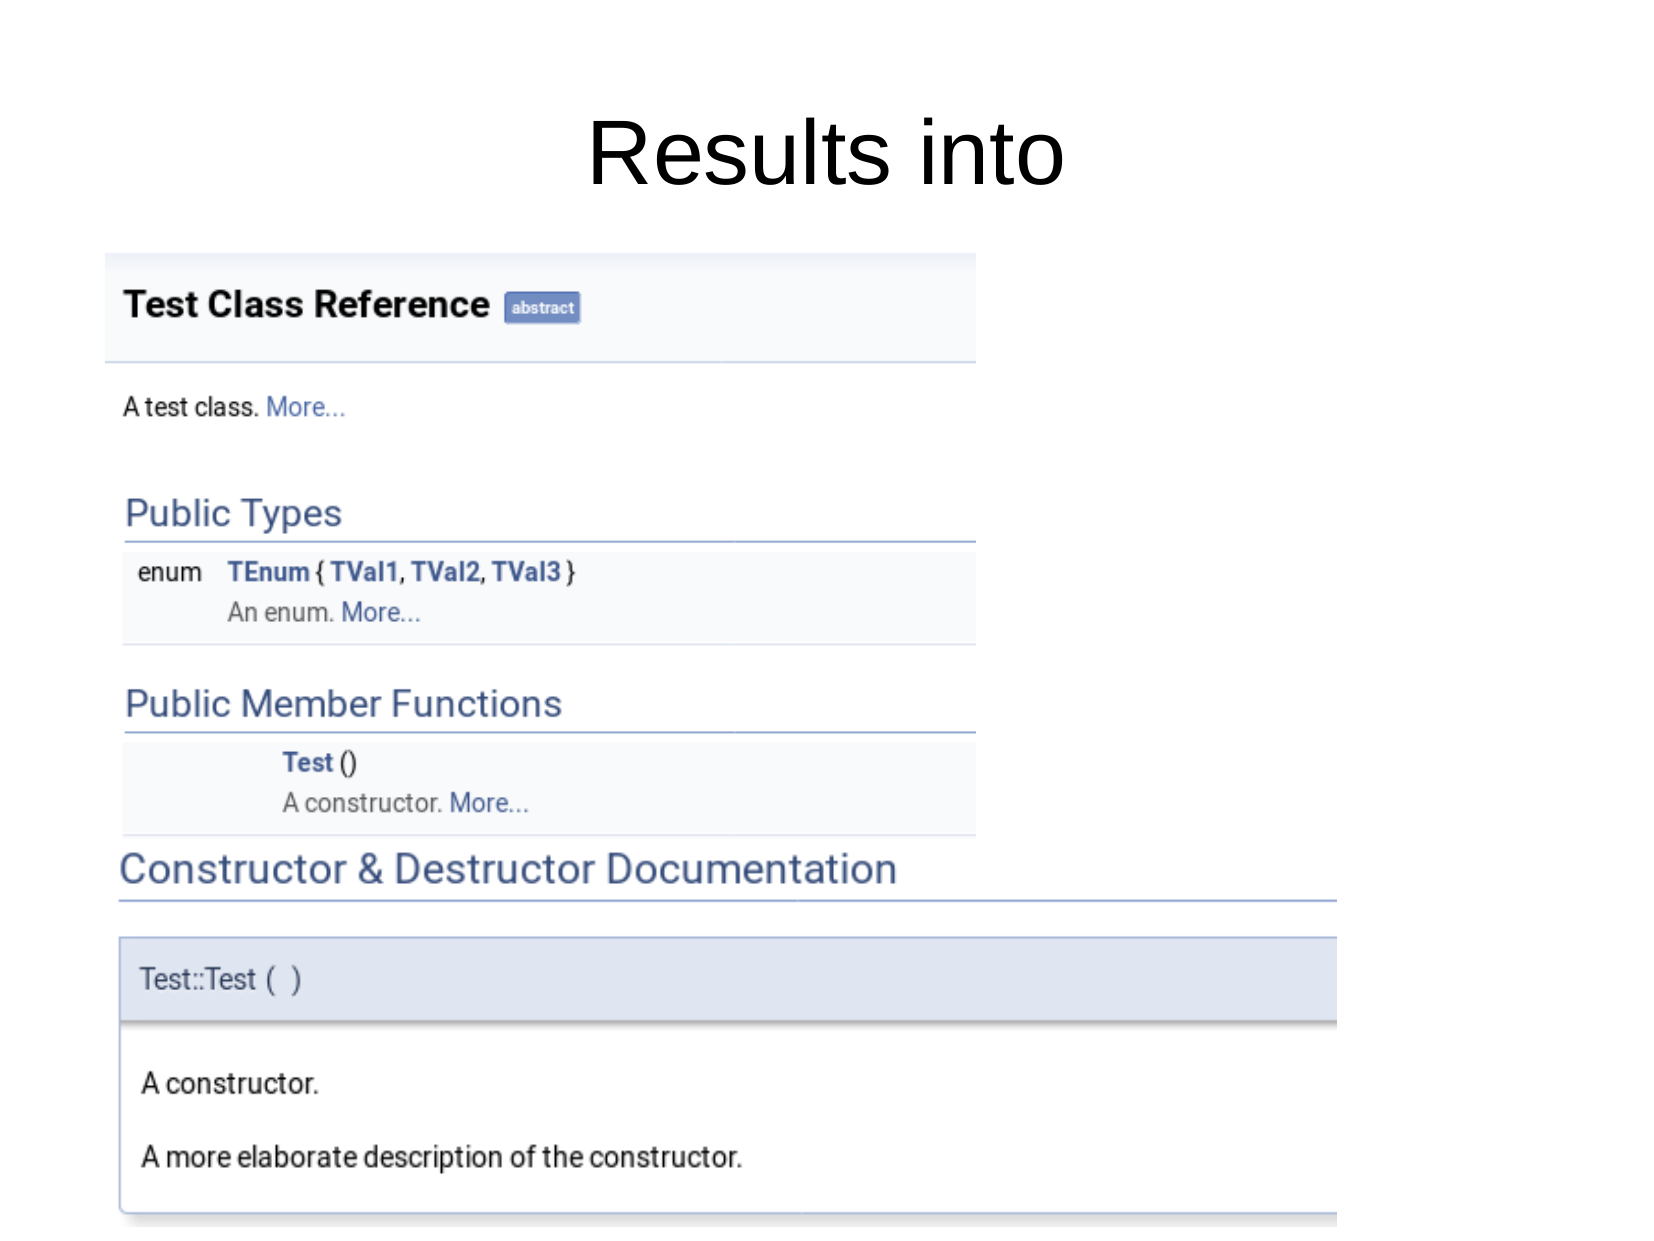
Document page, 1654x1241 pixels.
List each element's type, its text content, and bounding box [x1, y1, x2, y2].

picture [105, 237, 1337, 1227]
title Results into [82, 49, 1571, 257]
